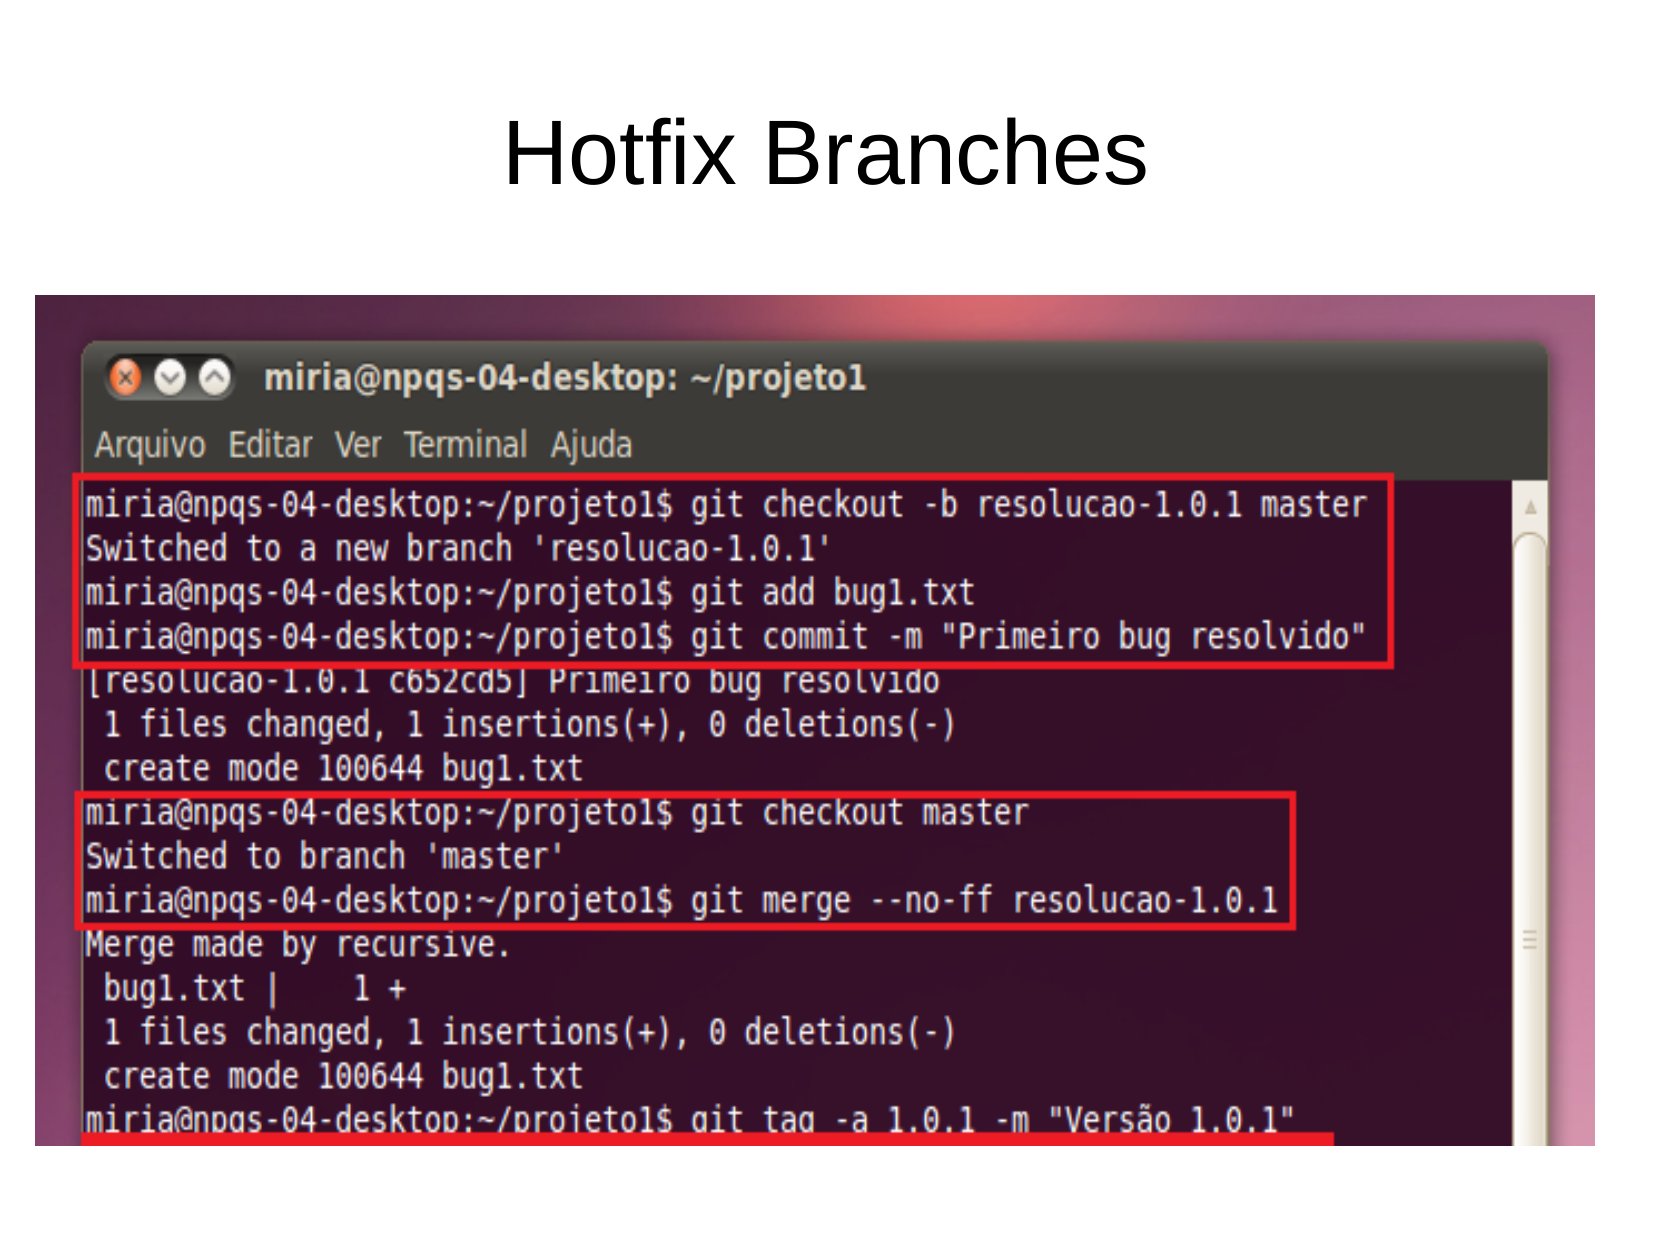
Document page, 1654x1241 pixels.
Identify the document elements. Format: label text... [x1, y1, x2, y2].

picture [35, 295, 1595, 1146]
title Hotfix Branches [82, 56, 1571, 250]
